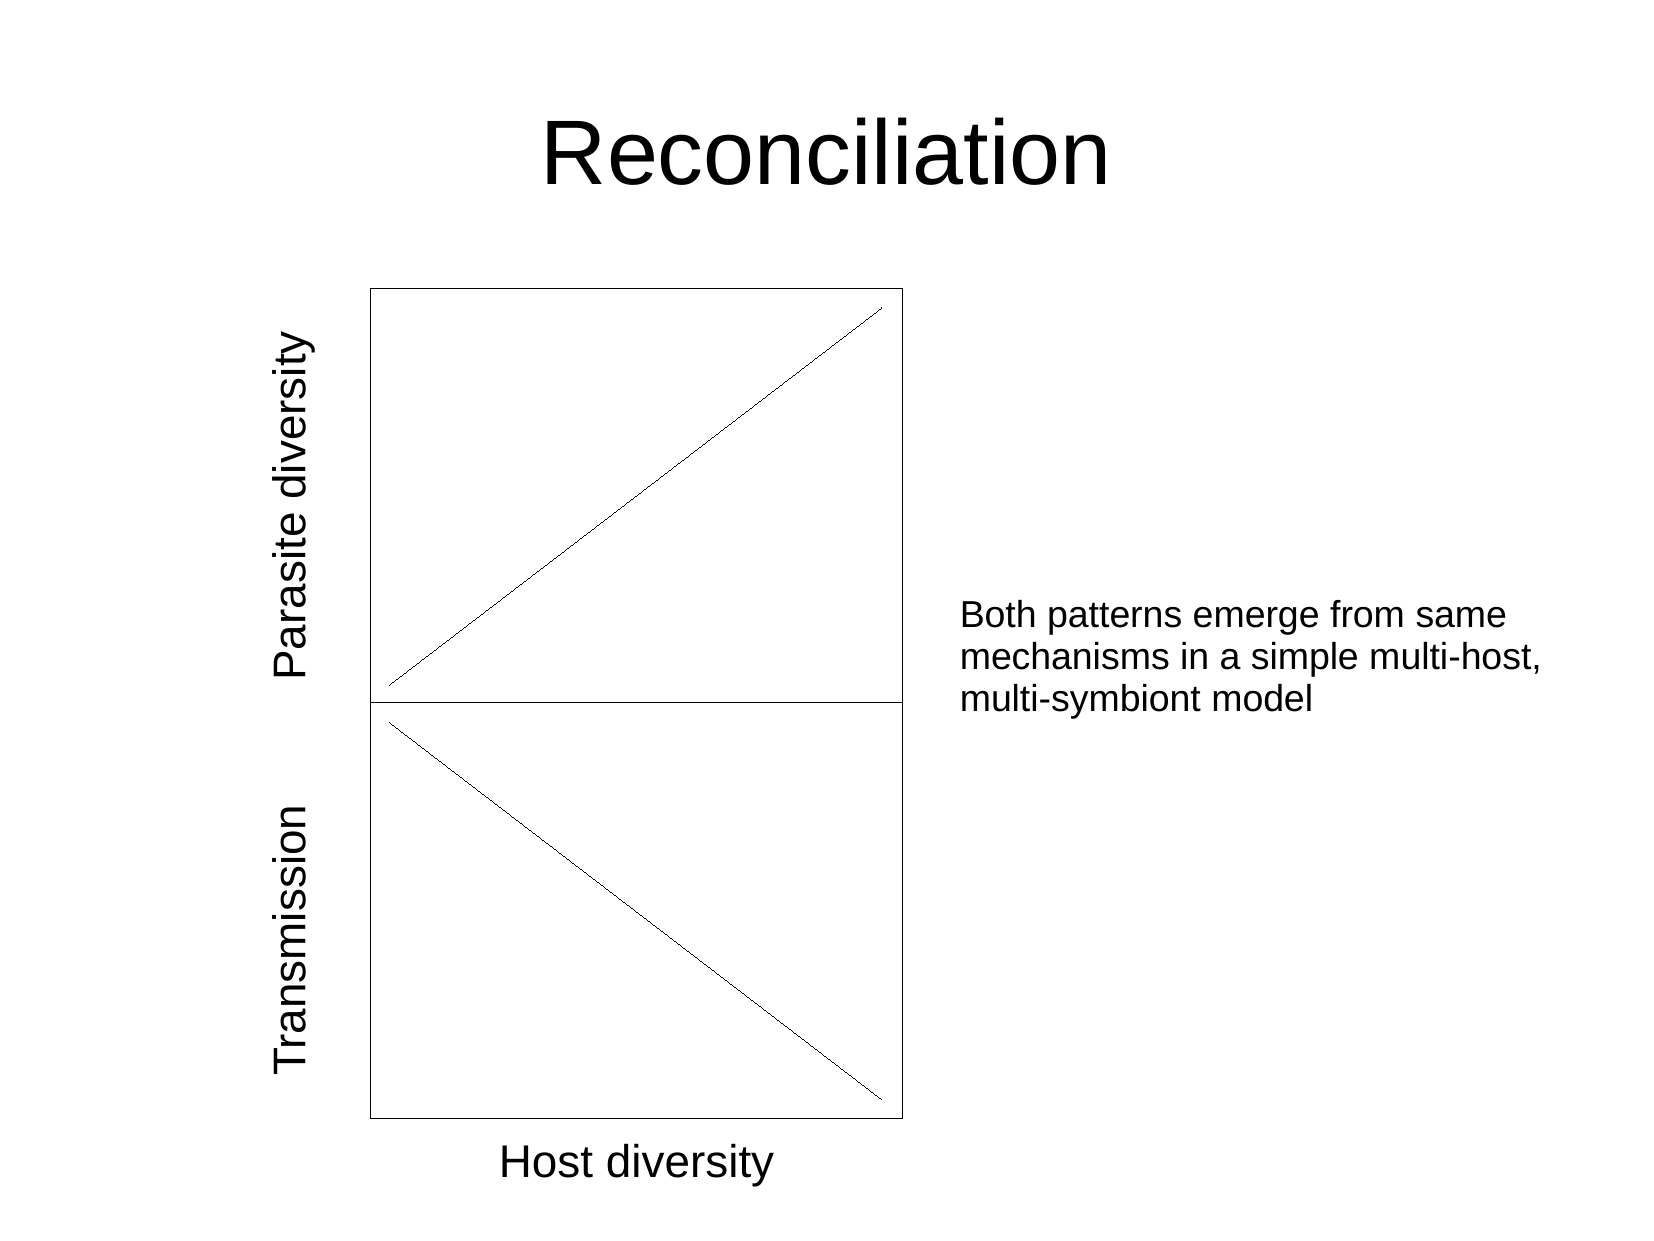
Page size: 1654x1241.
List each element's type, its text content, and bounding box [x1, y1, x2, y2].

title Reconciliation [82, 49, 1571, 257]
text_box Host diversity [370, 1128, 903, 1210]
text_box Transmission [256, 738, 337, 1142]
text_box Parasite diversity [256, 240, 337, 738]
text_box [370, 288, 903, 1119]
text_box Both patterns emerge from same mechanisms in a simple multi-host, multi-symbiont model [945, 586, 1606, 871]
